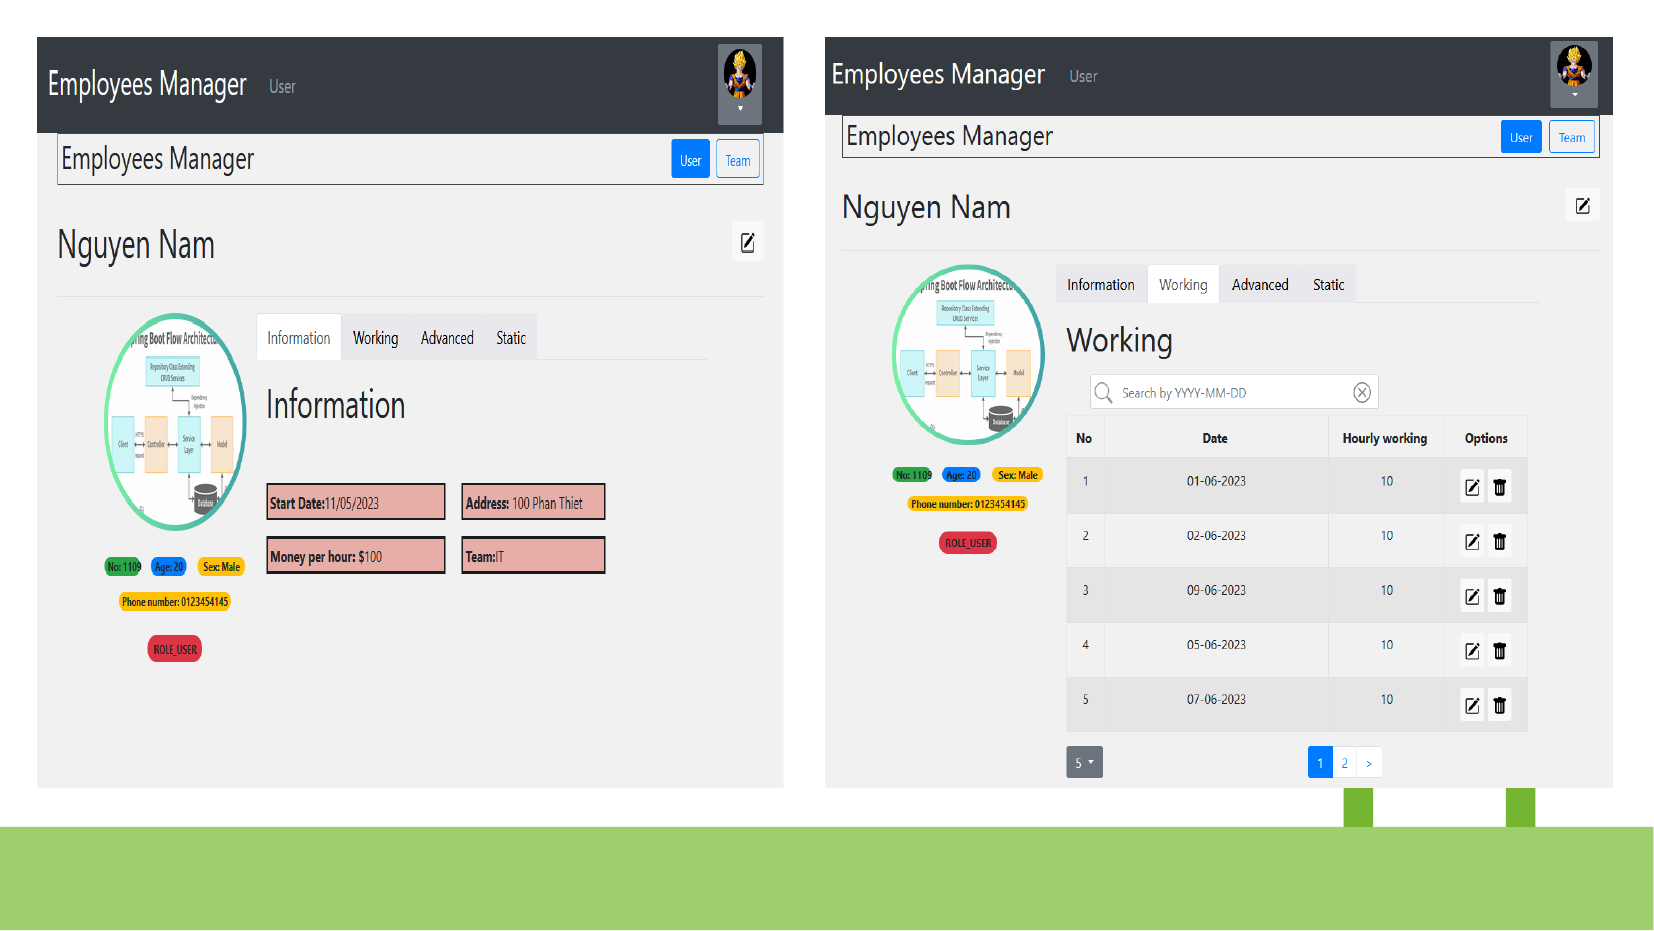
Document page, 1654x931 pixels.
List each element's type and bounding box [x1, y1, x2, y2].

picture [37, 37, 788, 788]
picture [825, 37, 1613, 788]
